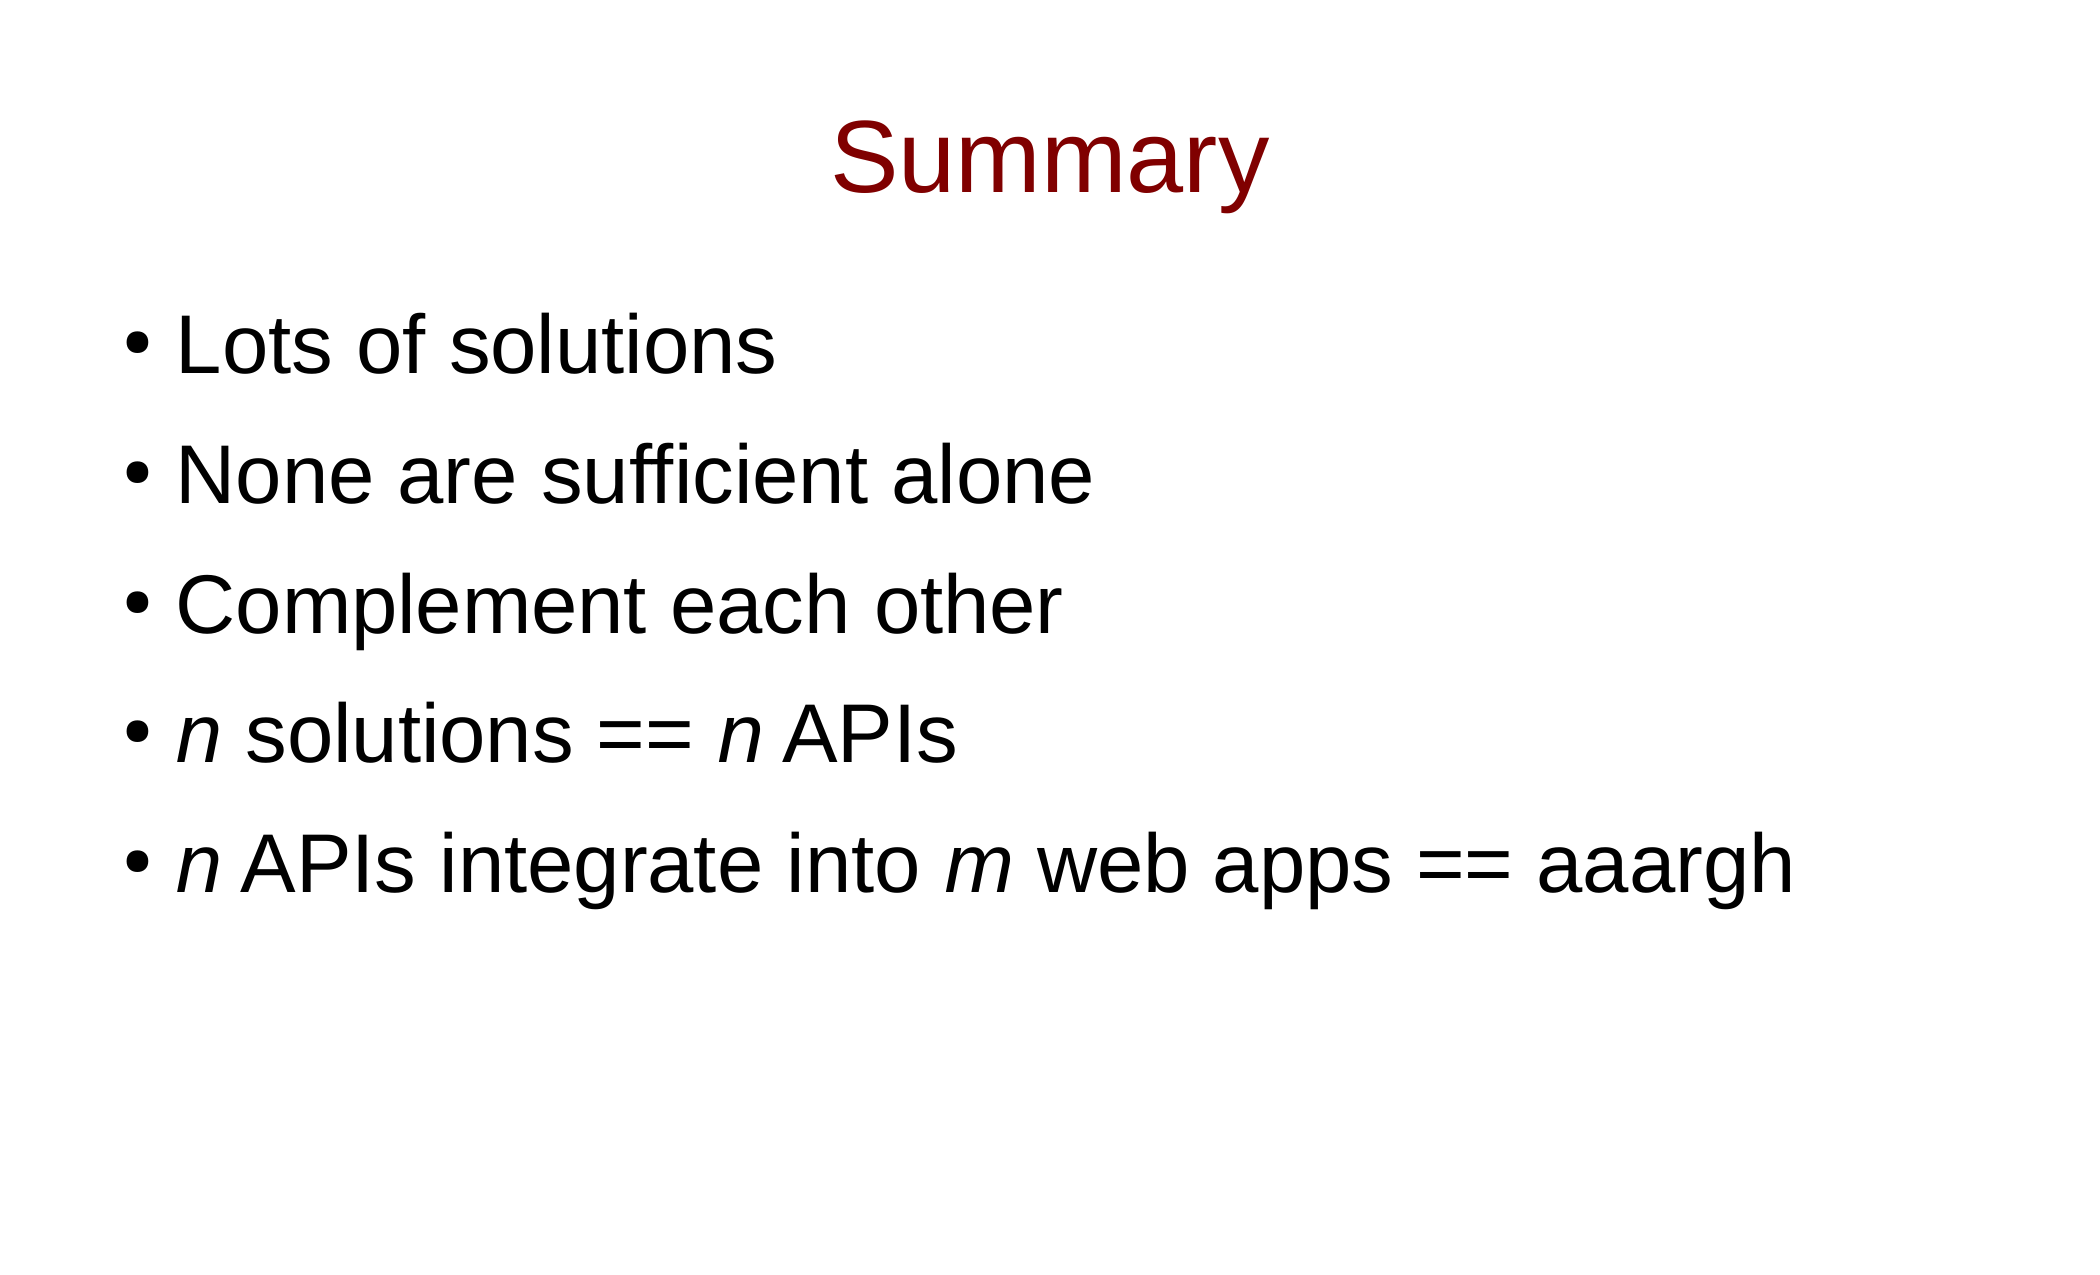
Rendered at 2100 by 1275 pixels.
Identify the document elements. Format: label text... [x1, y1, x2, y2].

title Summary [105, 50, 1995, 264]
list Lots of solutions None are sufficient alone Complement each other n solutions == n APIs n APIs integrate into m web apps == aaargh [105, 298, 1953, 1038]
